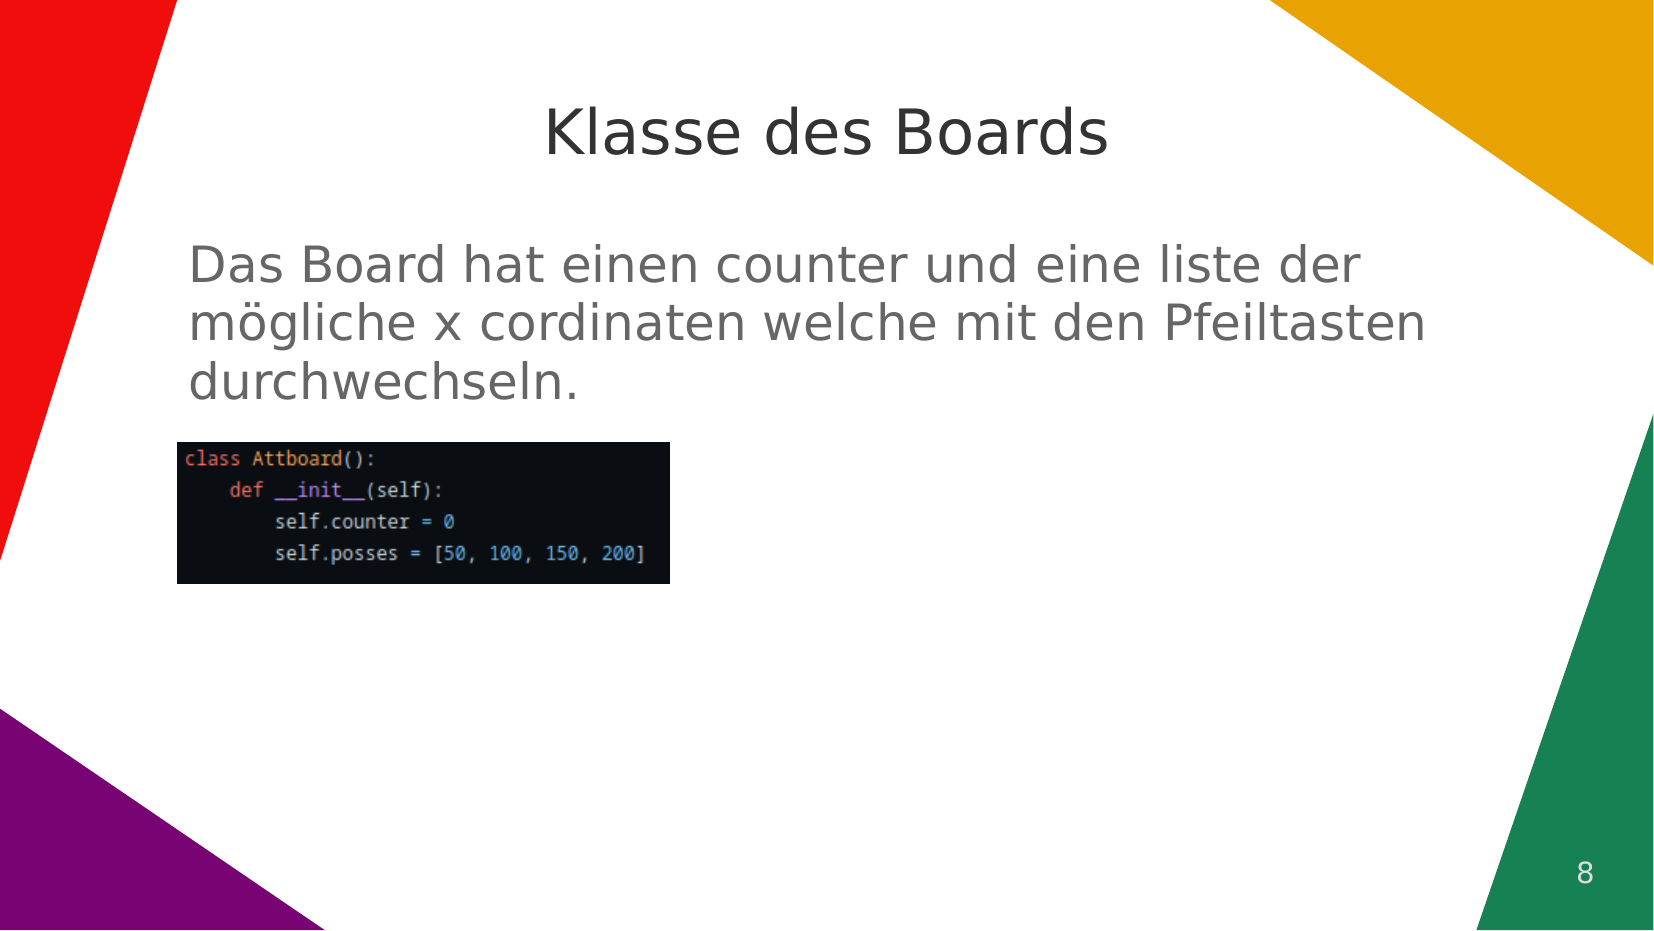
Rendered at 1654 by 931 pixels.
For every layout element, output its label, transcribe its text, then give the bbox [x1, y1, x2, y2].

title Klasse des Boards [118, 59, 1536, 207]
picture [177, 442, 670, 584]
list Das Board hat einen counter und eine liste der mögliche x cordinaten welche mit den Pfeiltasten durchwechseln. [118, 236, 1536, 827]
